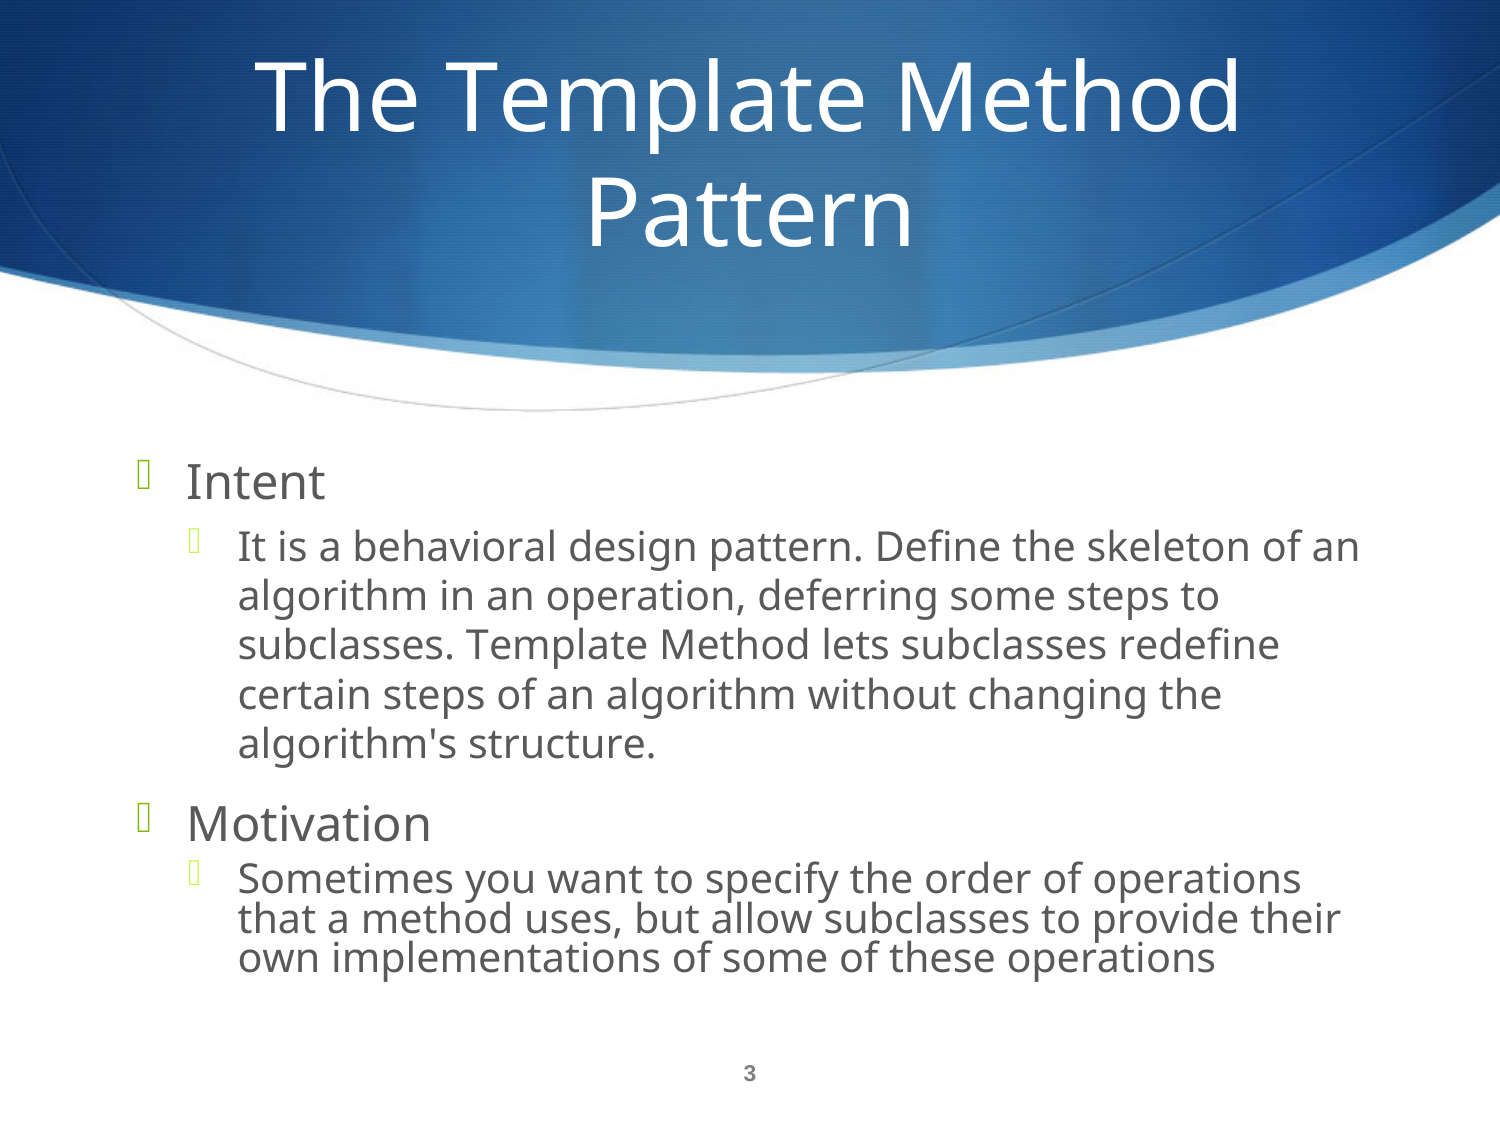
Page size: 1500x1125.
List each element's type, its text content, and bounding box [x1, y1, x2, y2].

picture [0, 0, 1500, 1125]
list Intent It is a behavioral design pattern. Define the skeleton of an algorithm in an operation, deferring some steps to subclasses. Template Method lets subclasses redefine certain steps of an algorithm without changing the algorithm's structure. Motivation Sometimes you want to specify the order of operations that a method uses, but allow subclasses to provide their own implementations of some of these operations [121, 454, 1379, 991]
text_box <number> [706, 1042, 794, 1103]
title The Template Method Pattern [75, 56, 1426, 244]
